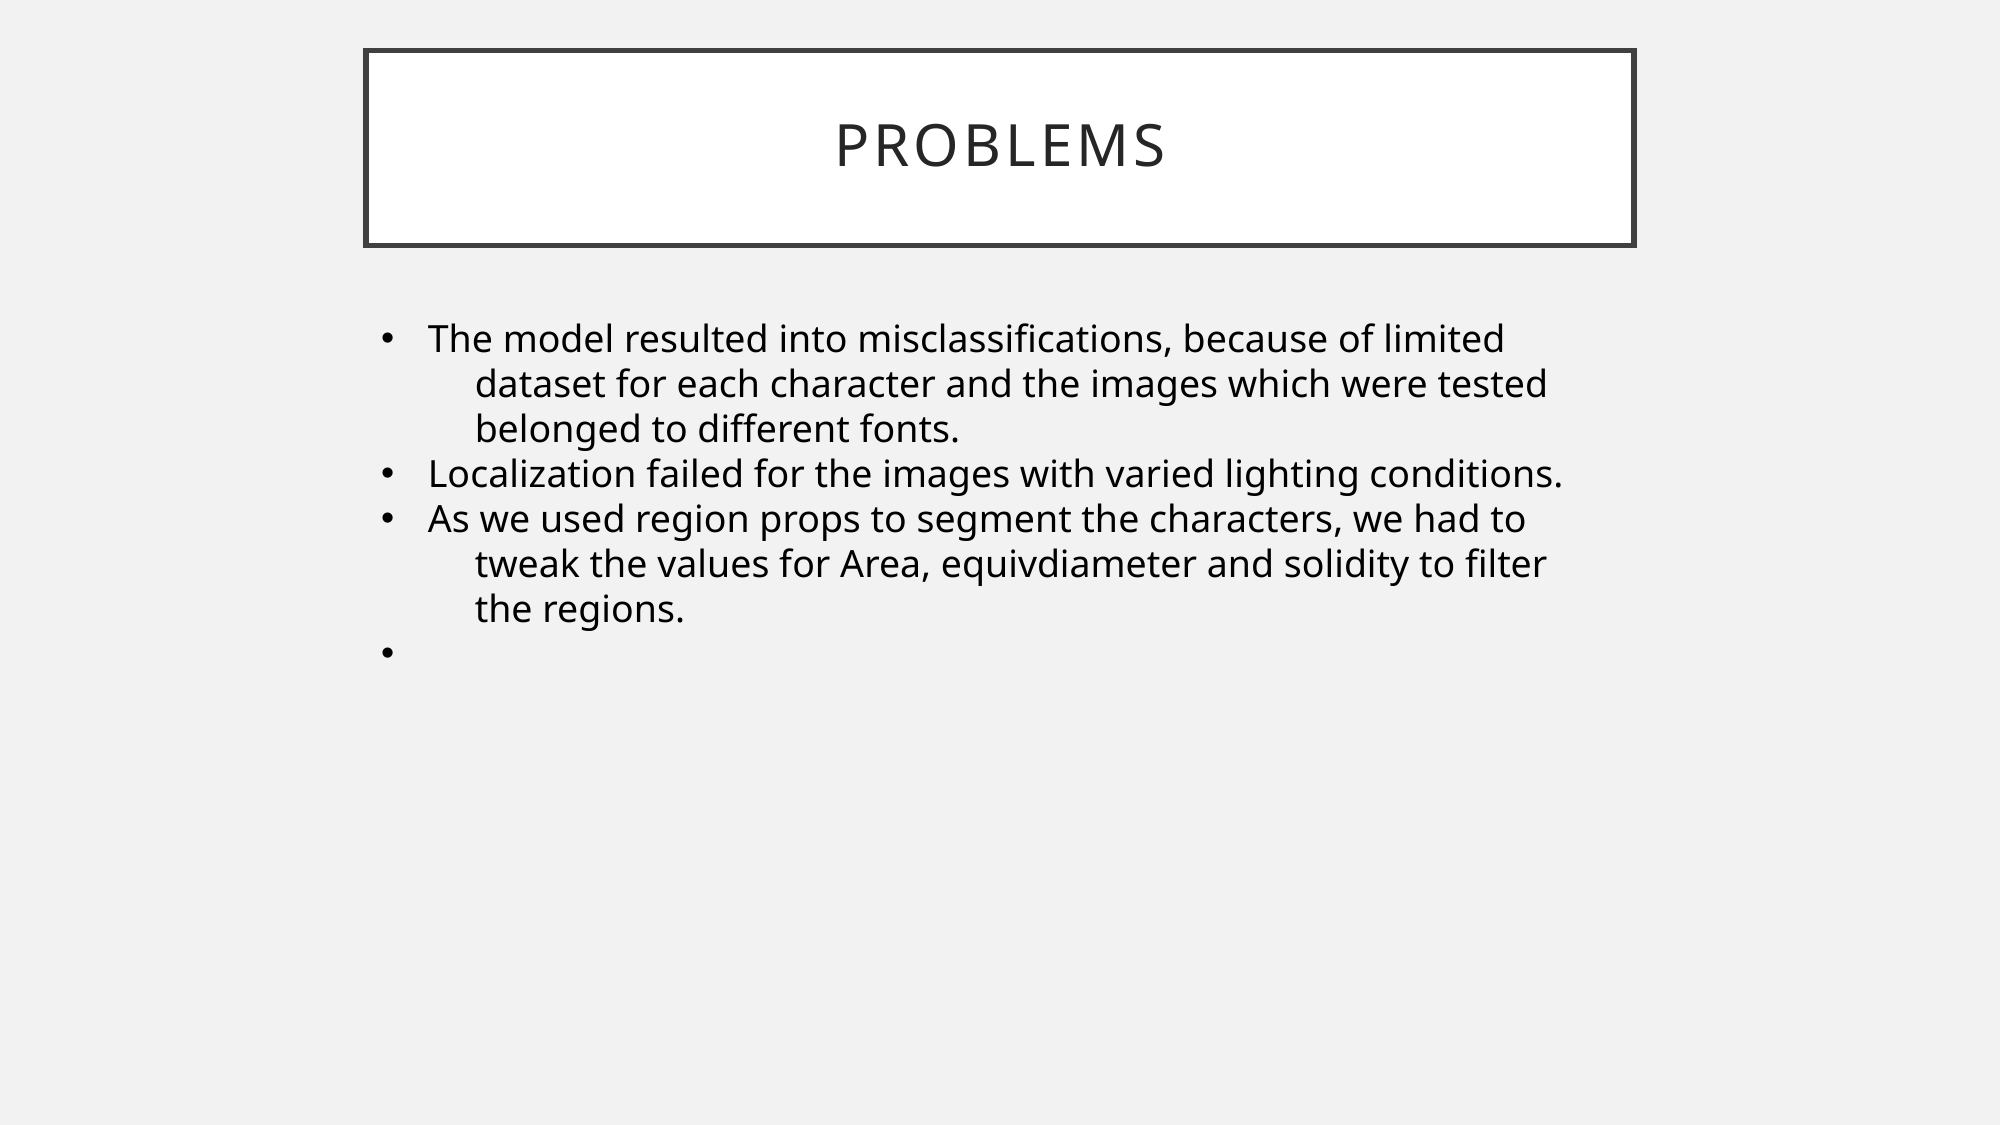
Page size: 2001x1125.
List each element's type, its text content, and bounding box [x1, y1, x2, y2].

text_box The model resulted into misclassifications, because of limited dataset for each character and the images which were tested belonged to different fonts. Localization failed for the images with varied lighting conditions. As we used region props to segment the characters, we had to tweak the values for Area, equivdiameter and solidity to filter the regions. [366, 307, 1595, 641]
title Problems [366, 50, 1634, 246]
